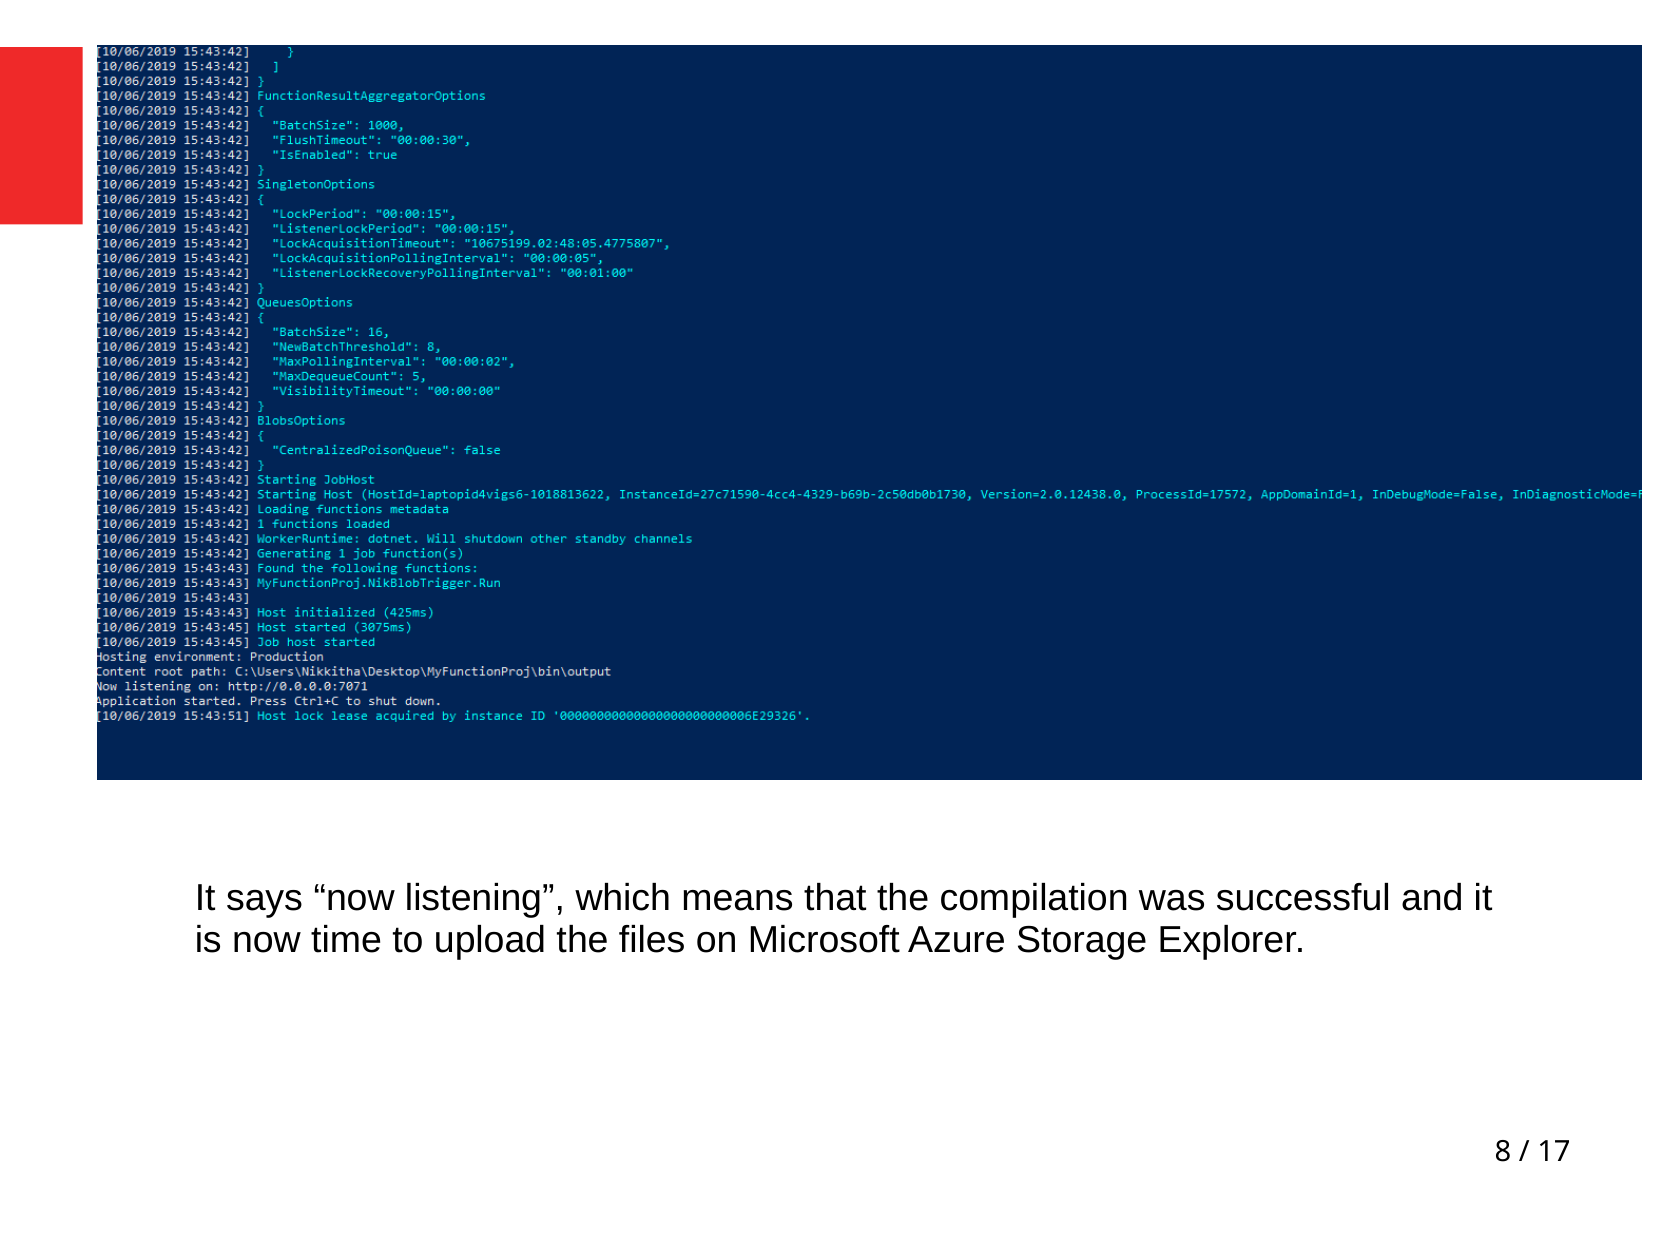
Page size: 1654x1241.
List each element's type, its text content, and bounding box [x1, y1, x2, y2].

picture [97, 45, 1642, 781]
text_box It says “now listening”, which means that the compilation was successful and it is now time to upload the files on Microsoft Azure Storage Explorer. [180, 868, 1531, 968]
